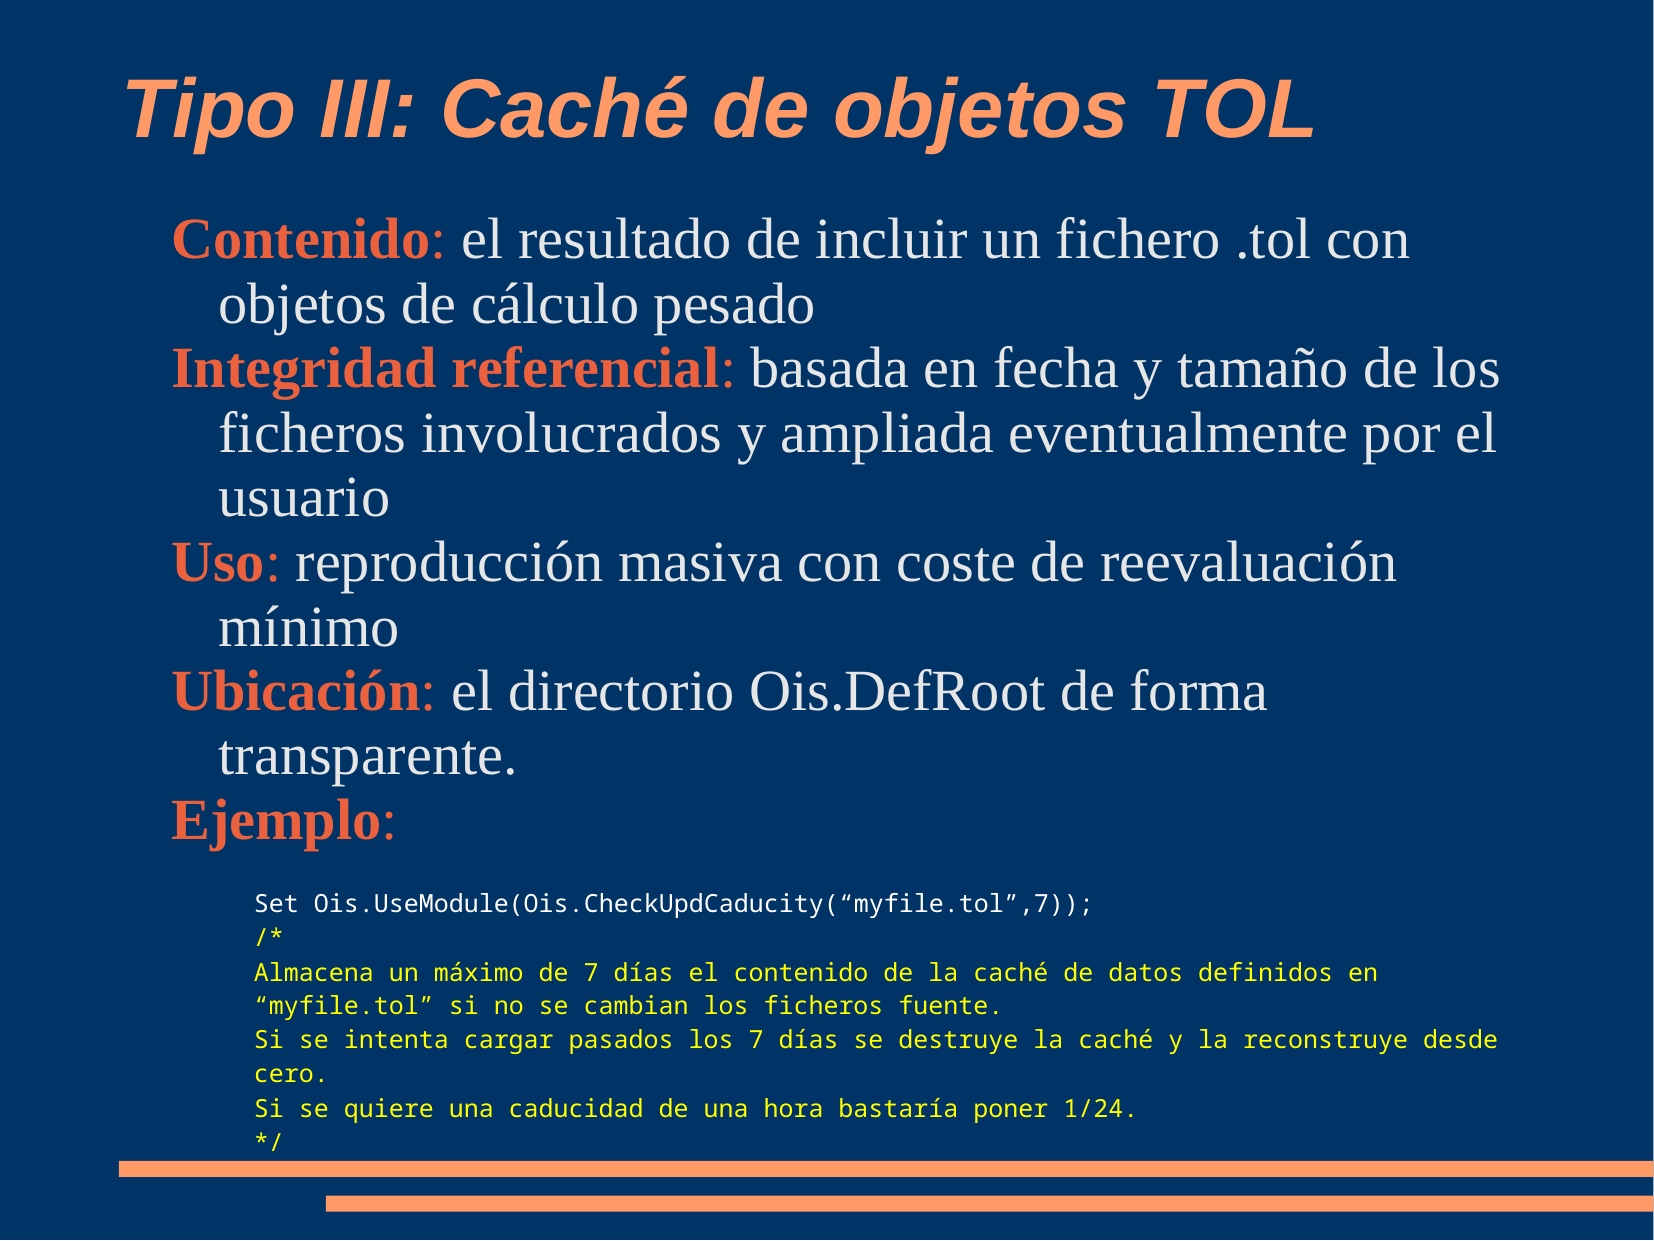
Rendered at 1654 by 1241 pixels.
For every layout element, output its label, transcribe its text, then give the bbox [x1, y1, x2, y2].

title Tipo III: Caché de objetos TOL [121, 4, 1534, 213]
list Contenido: el resultado de incluir un fichero .tol con objetos de cálculo pesado Integridad referencial: basada en fecha y tamaño de los ficheros involucrados y ampliada eventualmente por el usuario Uso: reproducción masiva con coste de reevaluación mínimo Ubicación: el directorio Ois.DefRoot de forma transparente. Ejemplo: Set Ois.UseModule(Ois.CheckUpdCaducity(“myfile.tol”,7)); /* Almacena un máximo de 7 días el contenido de la caché de datos definidos en “myfile.tol” si no se cambian los ficheros fuente. Si se intenta cargar pasados los 7 días se destruye la caché y la reconstruye desde cero. Si se quiere una caducidad de una hora bastaría poner 1/24. */ [76, 206, 1516, 1092]
